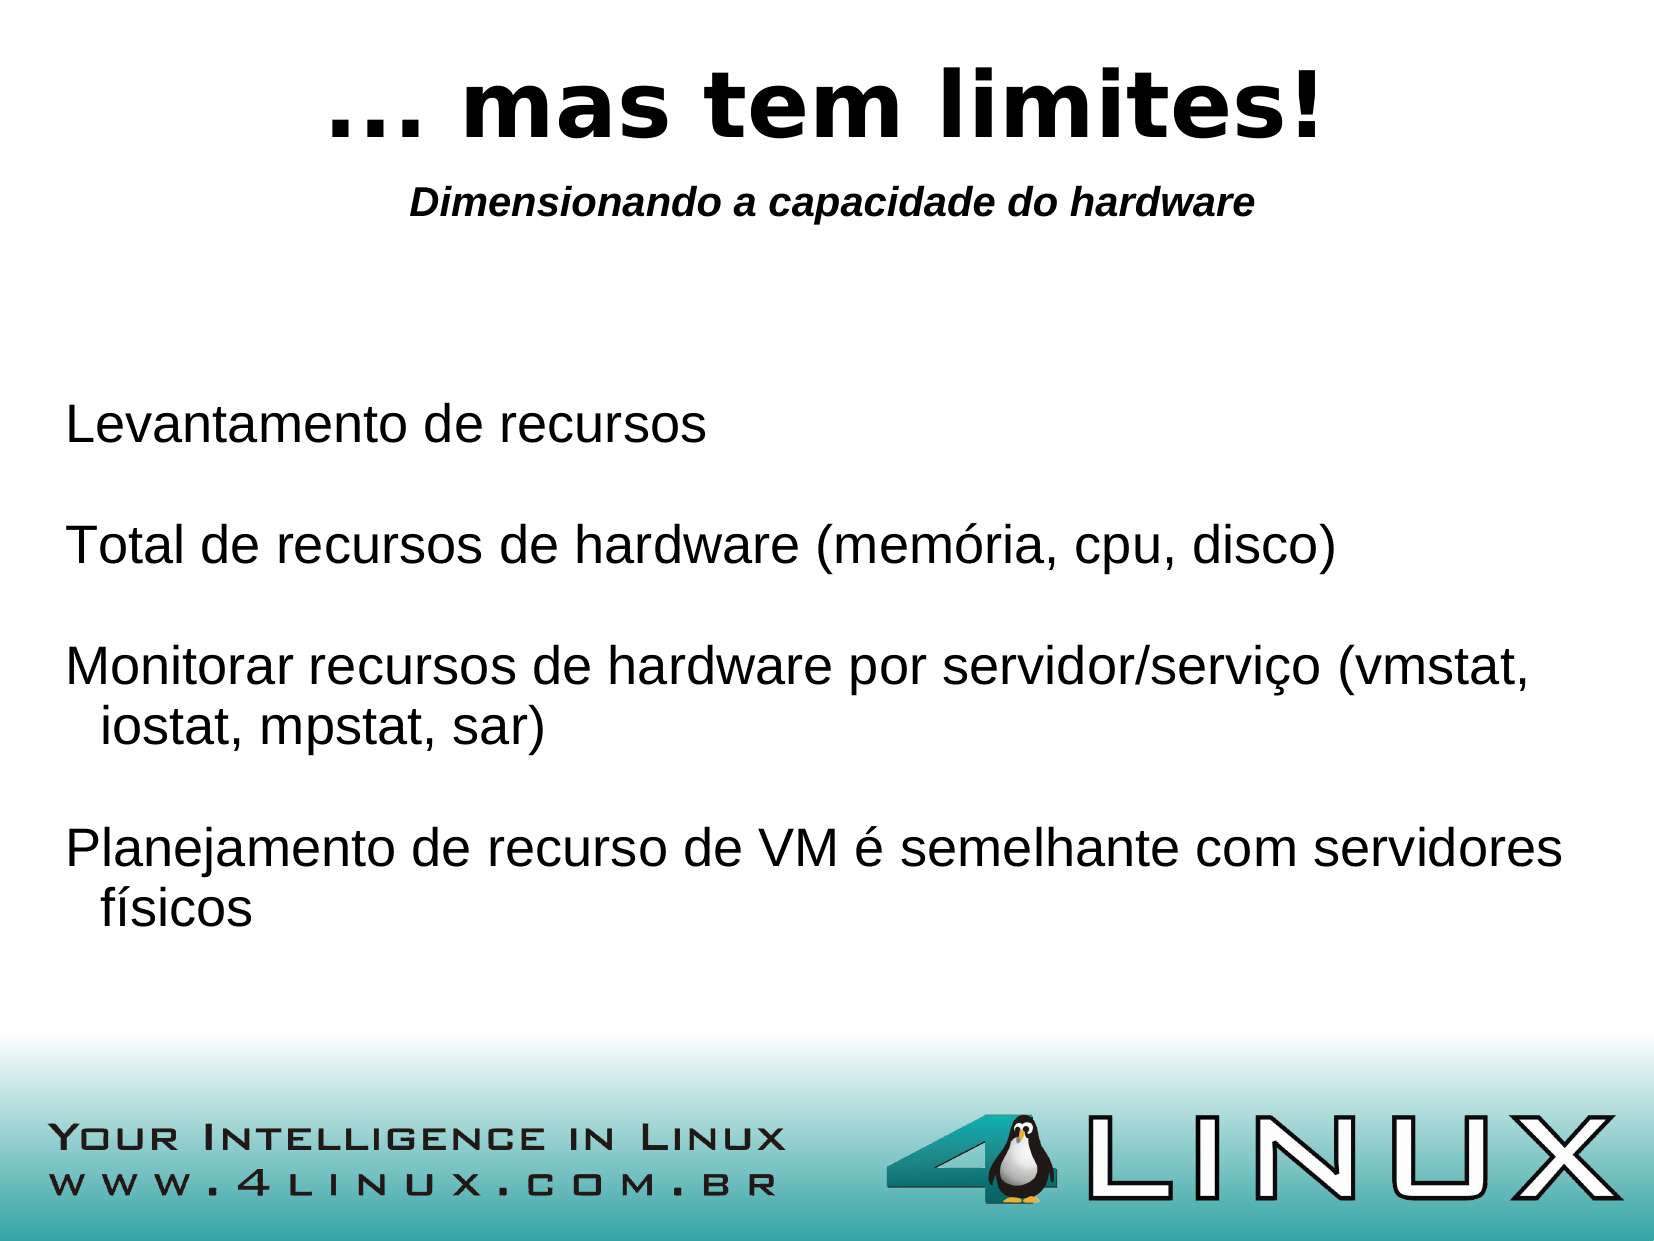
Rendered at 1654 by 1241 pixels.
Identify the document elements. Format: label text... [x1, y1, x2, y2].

picture [47, 1121, 786, 1196]
title ... mas tem limites! [82, 9, 1571, 171]
text_box Dimensionando a capacidade do hardware [5, 171, 1654, 243]
text_box Levantamento de recursos Total de recursos de hardware (memória, cpu, disco) Monitorar recursos de hardware por servidor/serviço (vmstat, iostat, mpstat, sar) Planejamento de recurso de VM é semelhante com servidores físicos [29, 330, 1625, 1062]
picture [885, 1104, 1625, 1211]
